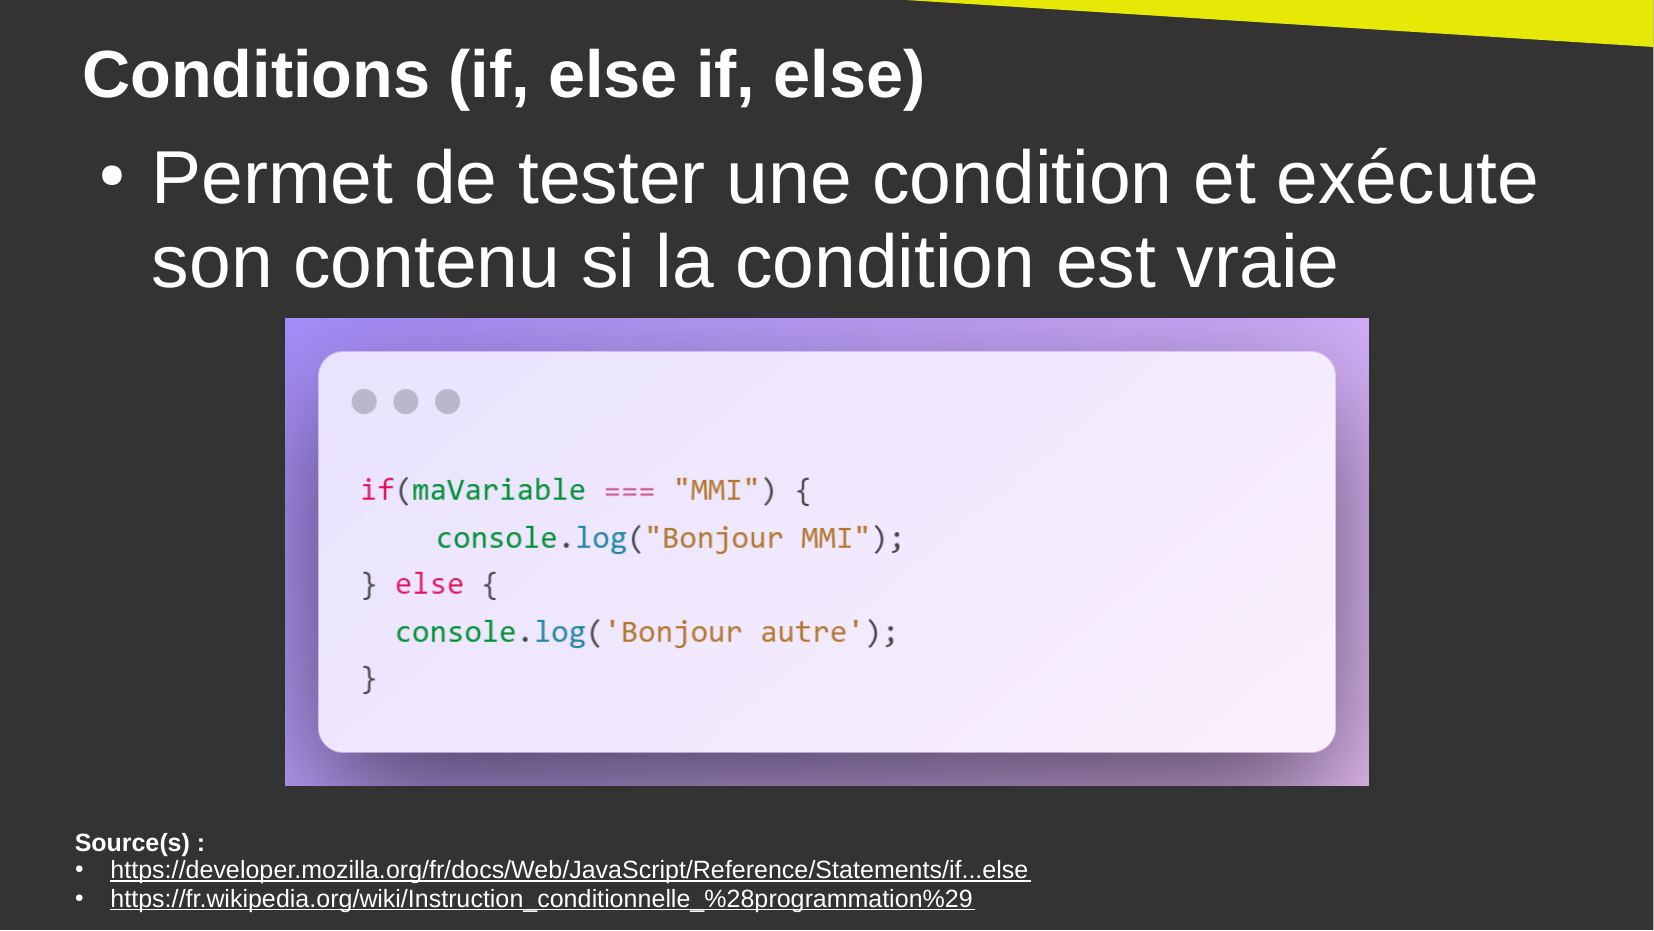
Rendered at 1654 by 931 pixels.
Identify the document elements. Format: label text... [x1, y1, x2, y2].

title Conditions (if, else if, else) [82, 37, 1571, 114]
picture [285, 318, 1369, 786]
text_box Source(s) : https://developer.mozilla.org/fr/docs/Web/JavaScript/Reference/Statements/if...else https://fr.wikipedia.org/wiki/Instruction_conditionnelle_%28programmation%29 [60, 820, 1583, 920]
list Permet de tester une condition et exécute son contenu si la condition est vraie [80, 135, 1620, 544]
text_box [905, 0, 1654, 48]
